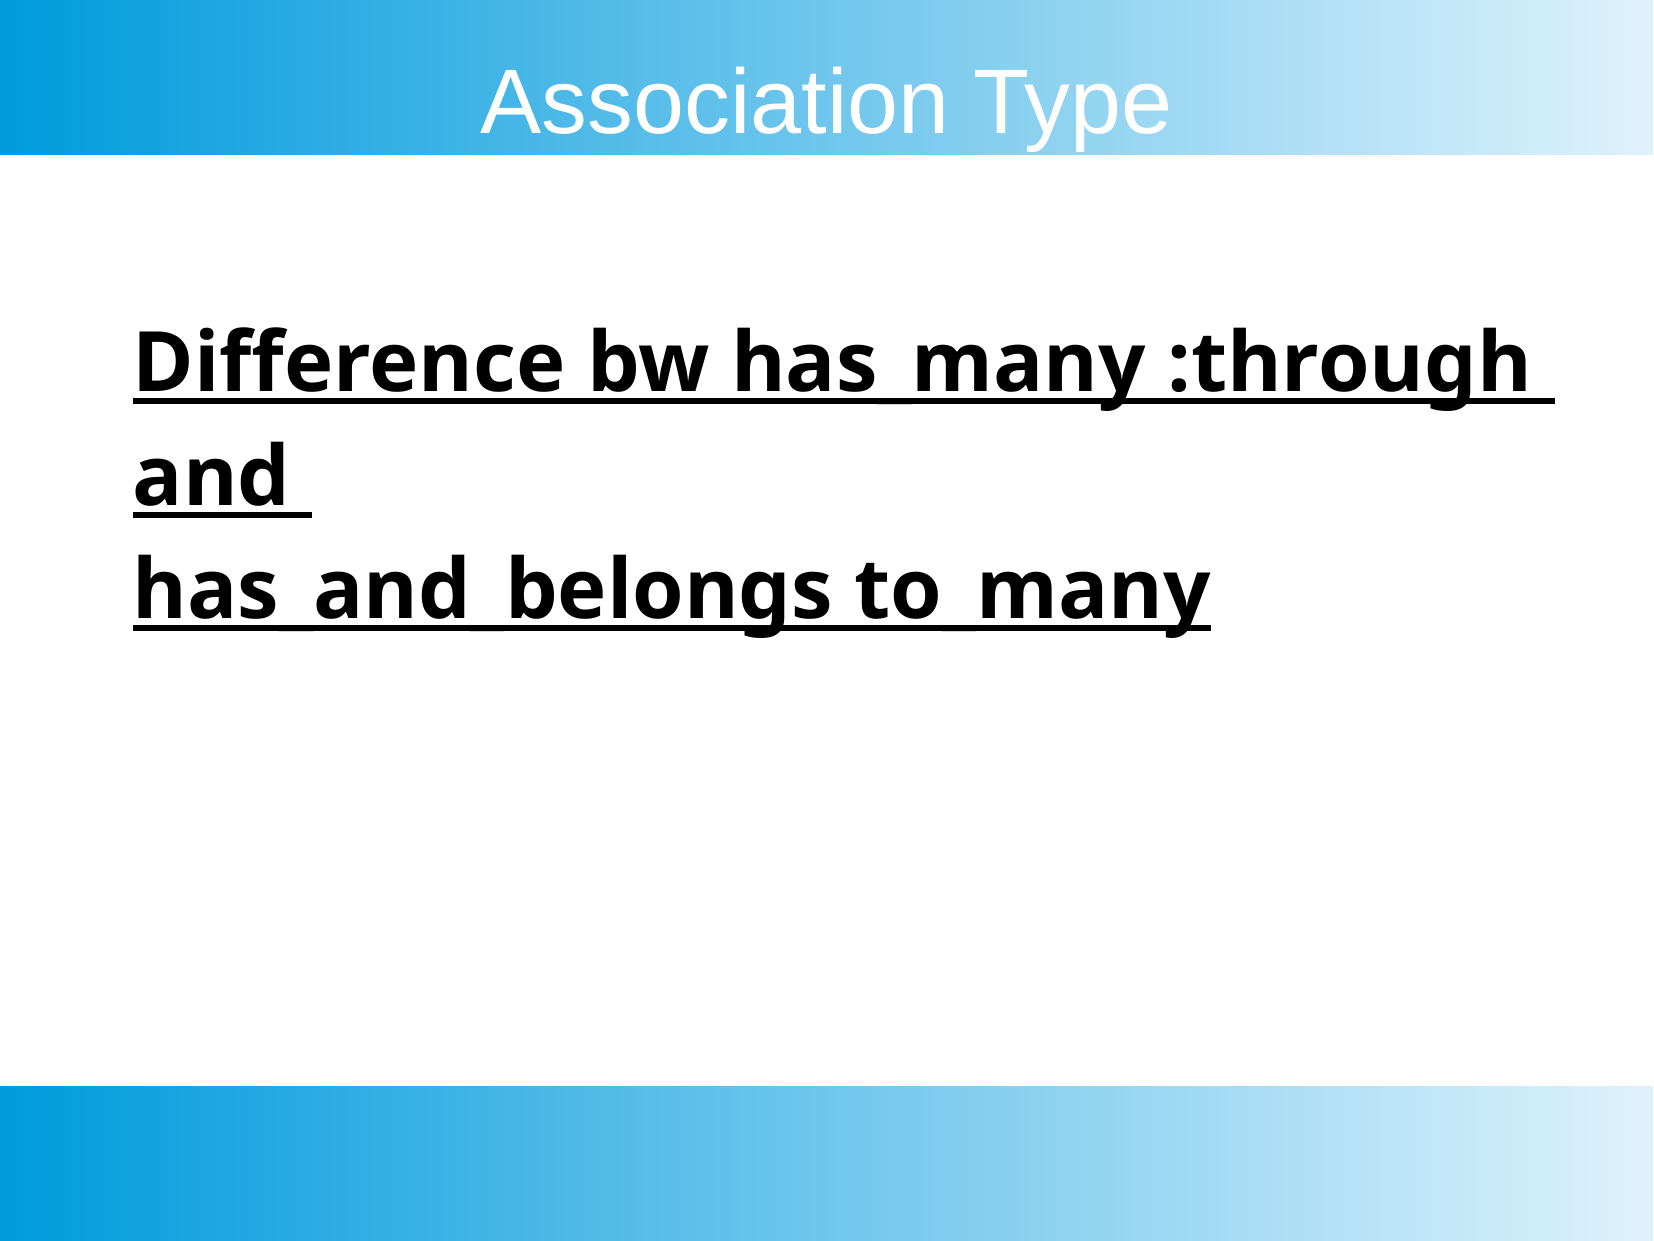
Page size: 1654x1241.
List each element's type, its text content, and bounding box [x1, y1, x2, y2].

text_box Difference bw has_many :through and has_and_belongs to_many [118, 295, 1481, 642]
text_box [224, 814, 1642, 1241]
title Association Type [82, 49, 1571, 155]
